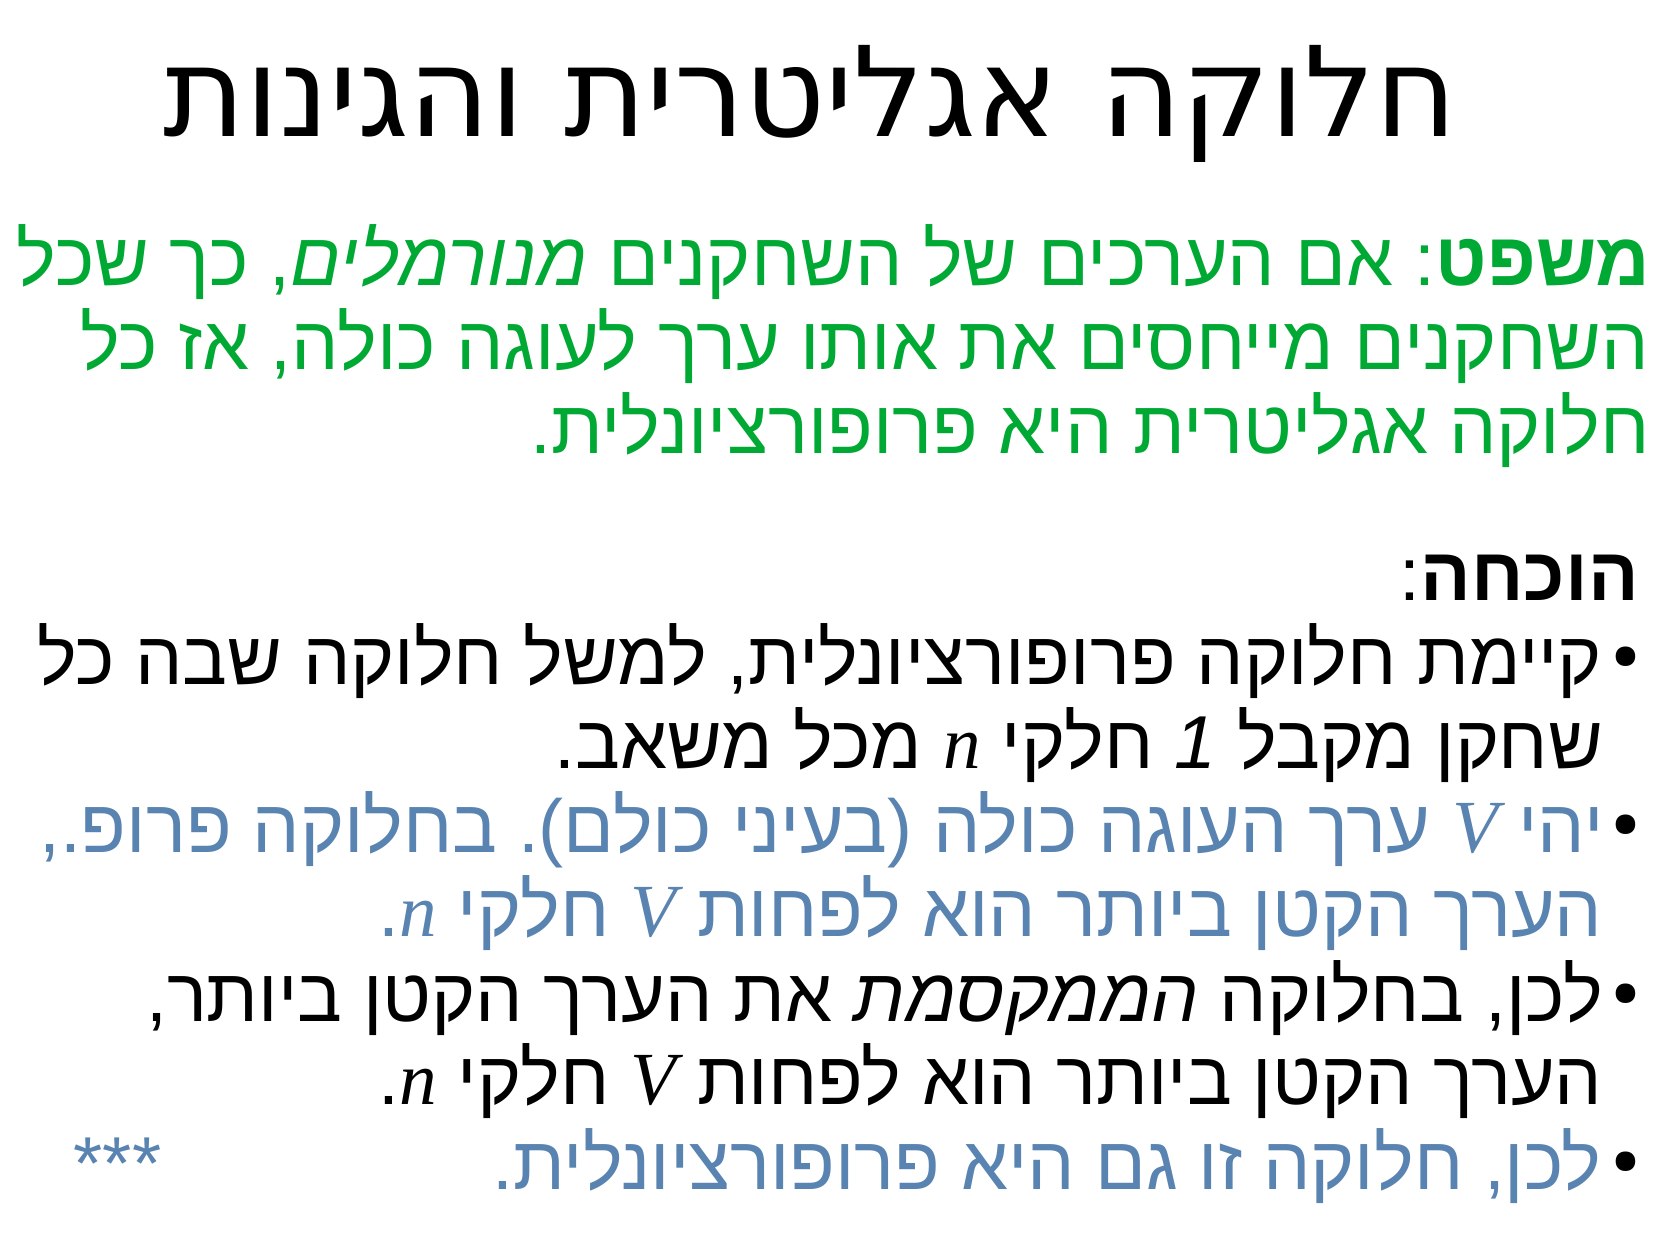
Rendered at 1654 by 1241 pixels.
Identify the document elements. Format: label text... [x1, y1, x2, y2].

text_box משפט: אם הערכים של השחקנים מנורמלים, כך שכל השחקנים מייחסים את אותו ערך לעוגה כולה, אז כל חלוקה אגליטרית היא פרופורציונלית. [0, 210, 1654, 477]
text_box הוכחה: קיימת חלוקה פרופורציונלית, למשל חלוקה שבה כל שחקן מקבל 1 חלקי n מכל משאב. יהי V ערך העוגה כולה (בעיני כולם). בחלוקה פרופ., הערך הקטן ביותר הוא לפחות V חלקי n. לכן, בחלוקה הממקסמת את הערך הקטן ביותר,הערך הקטן ביותר הוא לפחות V חלקי n. לכן, חלוקה זו גם היא פרופורציונלית. *** [0, 525, 1654, 1213]
title חלוקה אגליטרית והגינות [0, 7, 1654, 166]
